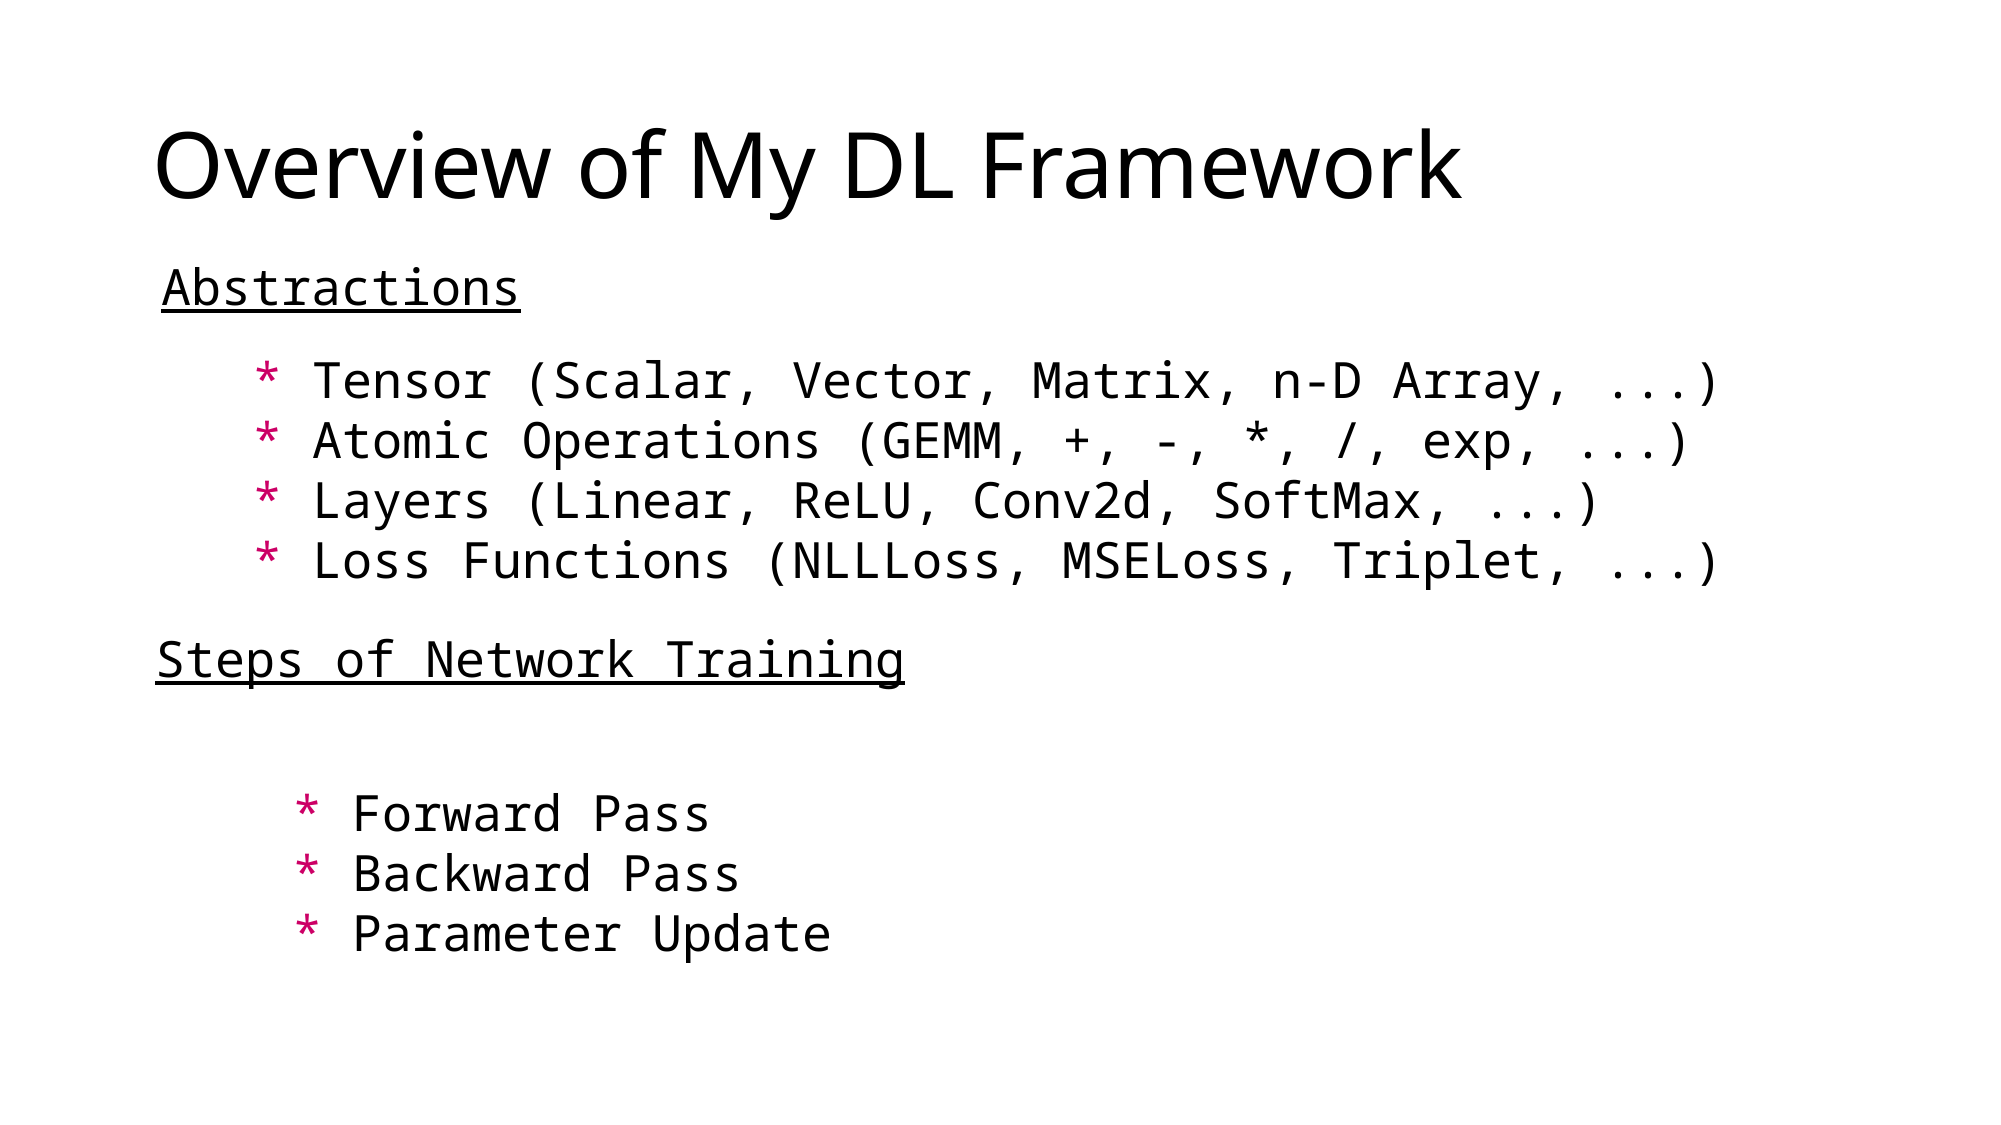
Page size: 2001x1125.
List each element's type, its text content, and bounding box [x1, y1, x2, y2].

text_box Steps of Network Training [140, 620, 920, 695]
text_box * Forward Pass * Backward Pass * Parameter Update [277, 774, 848, 970]
title Overview of My DL Framework [137, 59, 1863, 278]
text_box * Tensor (Scalar, Vector, Matrix, n-D Array, ...) * Atomic Operations (GEMM, +, -, *, /, exp, ...) * Layers (Linear, ReLU, Conv2d, SoftMax, ...) * Loss Functions (NLLLoss, MSELoss, Triplet, ...) [237, 341, 1738, 597]
text_box Abstractions [146, 247, 536, 323]
